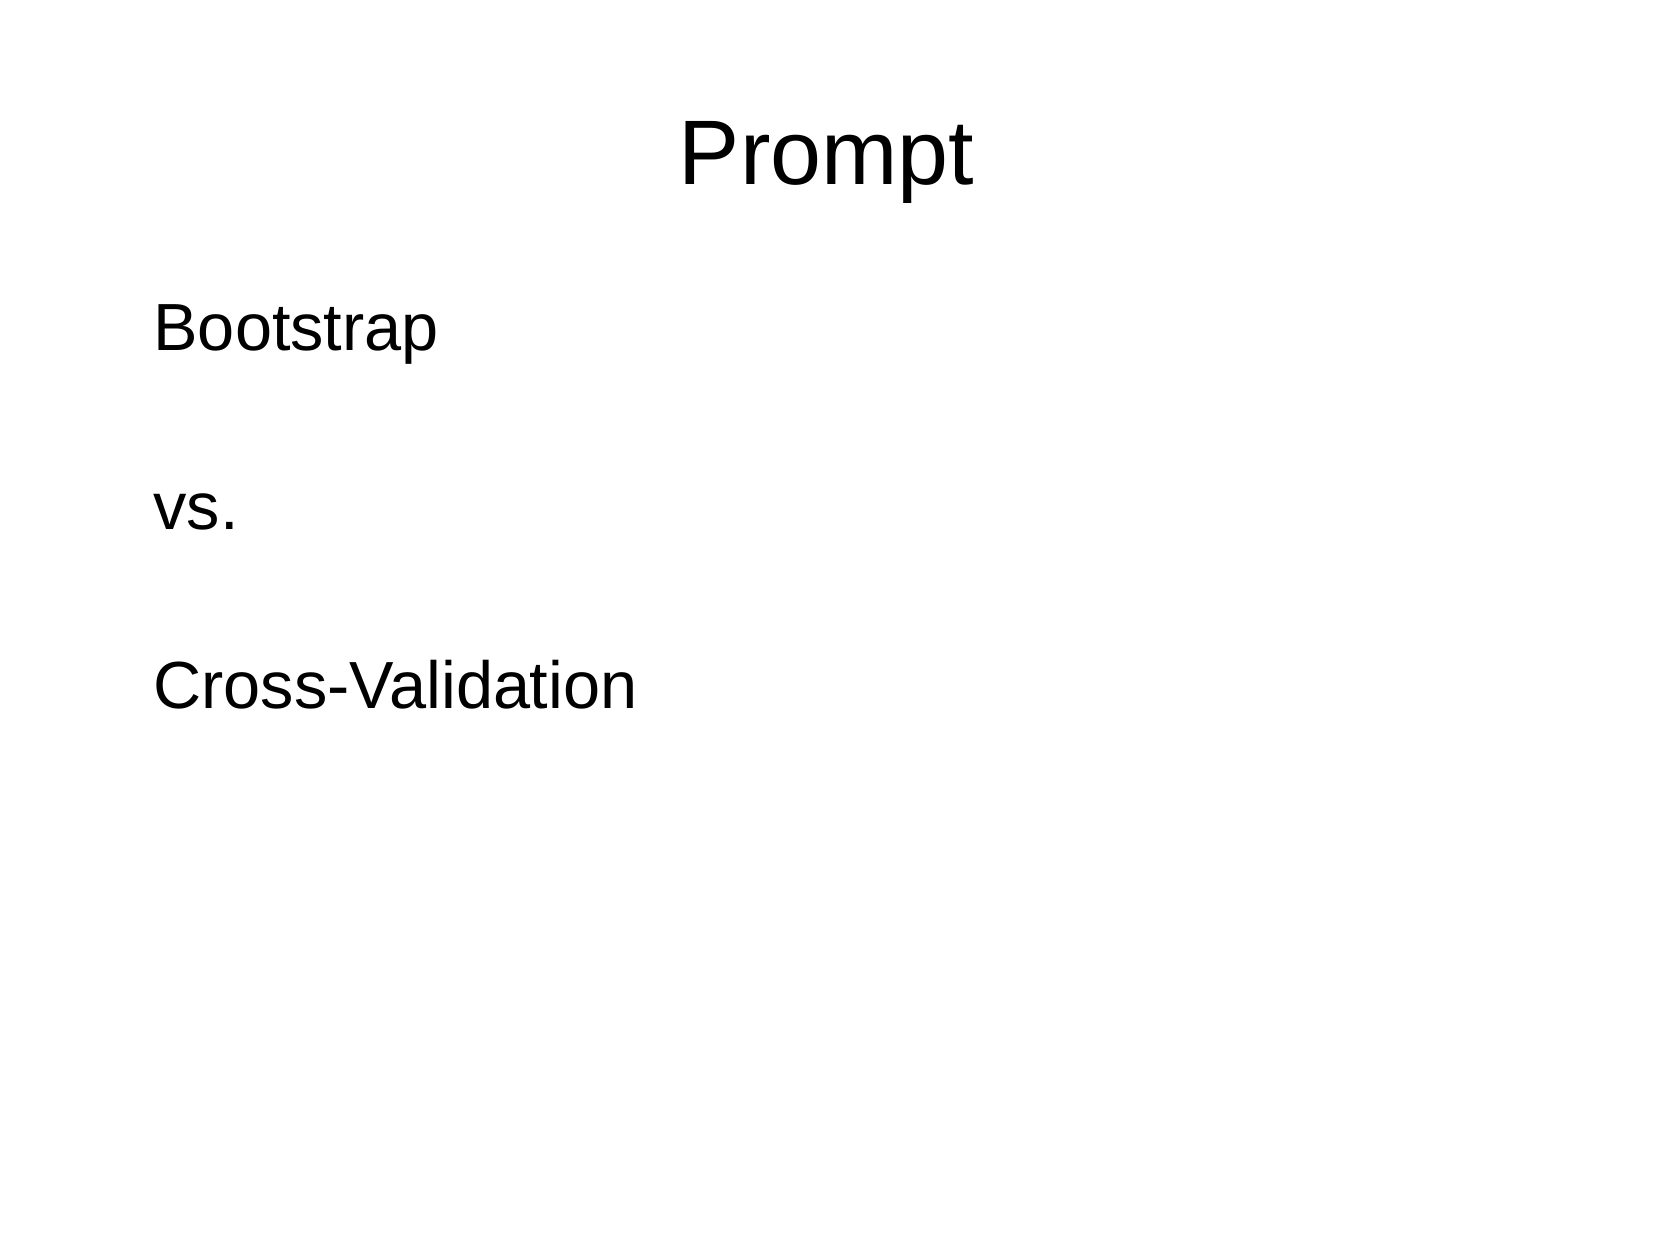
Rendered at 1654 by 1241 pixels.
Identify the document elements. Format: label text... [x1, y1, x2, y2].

title Prompt [82, 49, 1571, 257]
list Bootstrap vs. Cross-Validation [82, 290, 1571, 1010]
